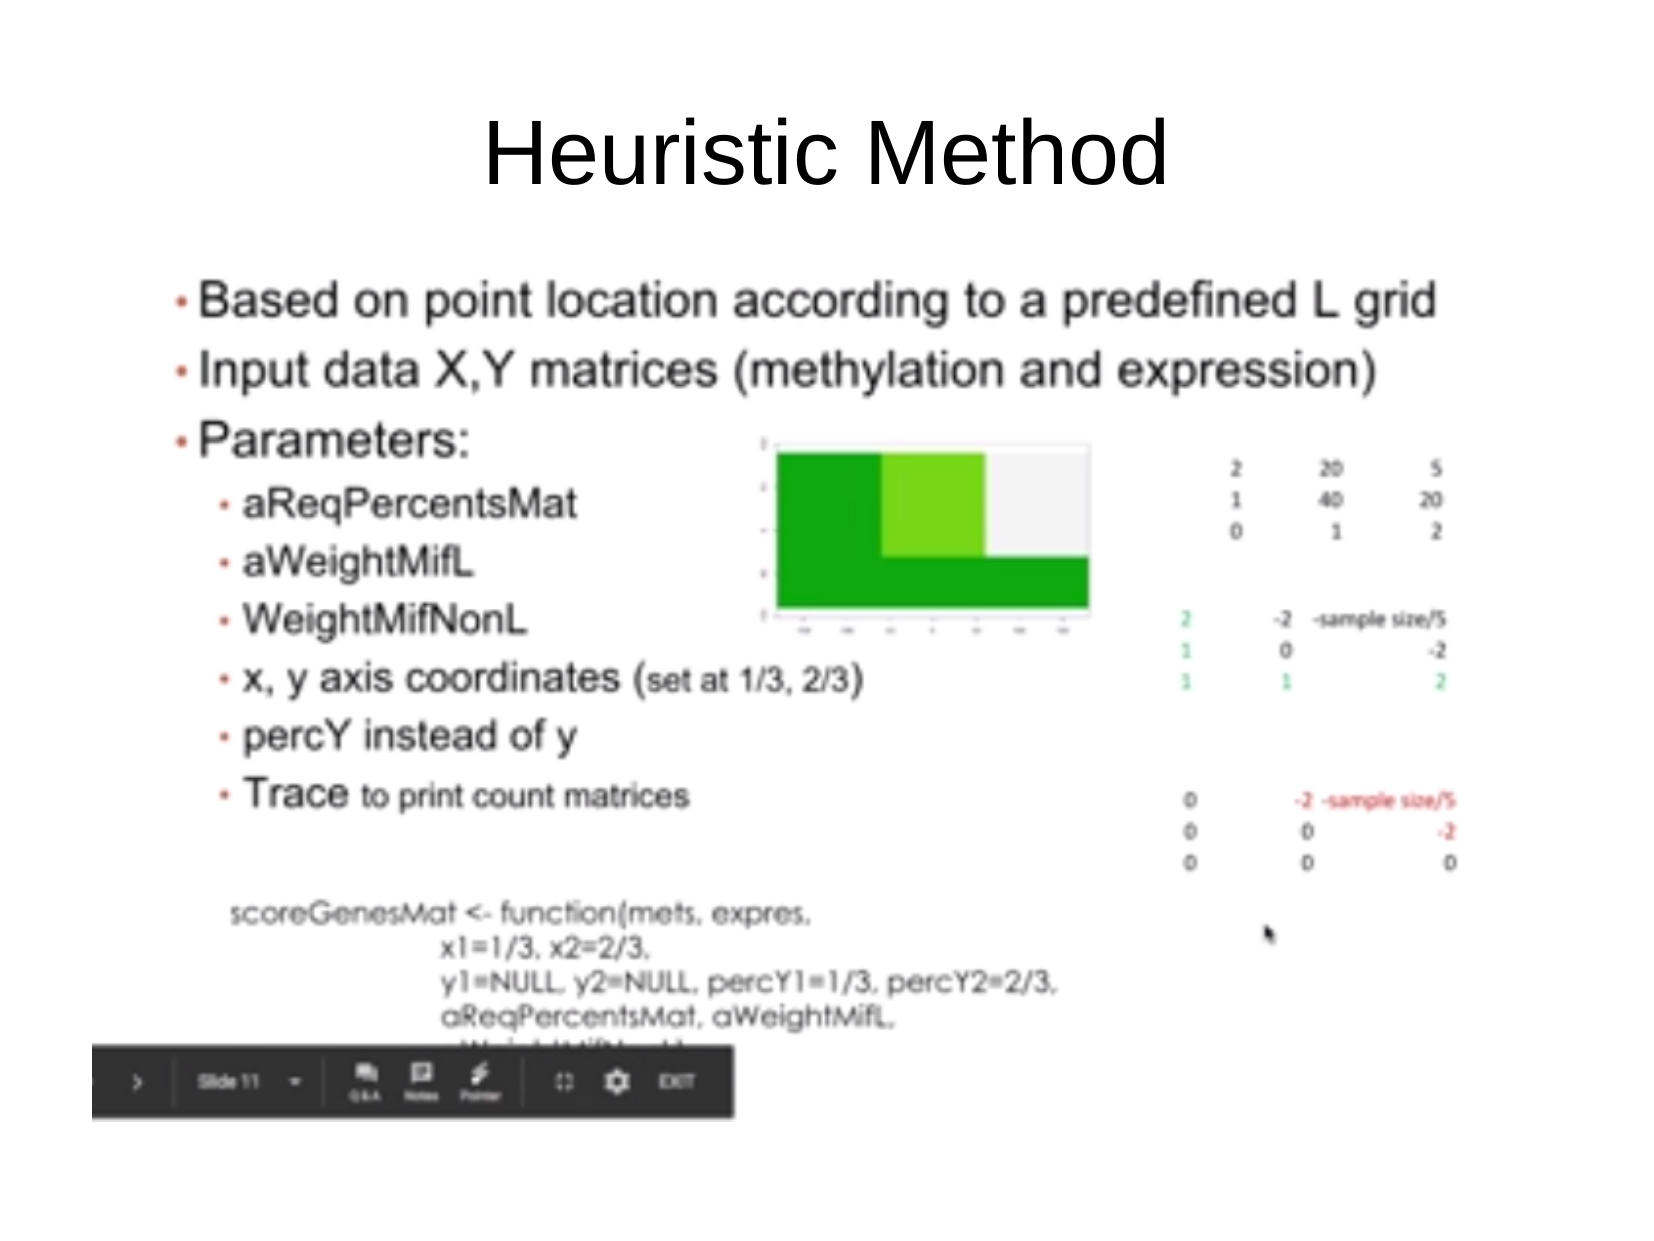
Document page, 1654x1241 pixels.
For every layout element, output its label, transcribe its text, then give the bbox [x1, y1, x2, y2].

picture [92, 260, 1560, 1123]
title Heuristic Method [82, 49, 1571, 257]
